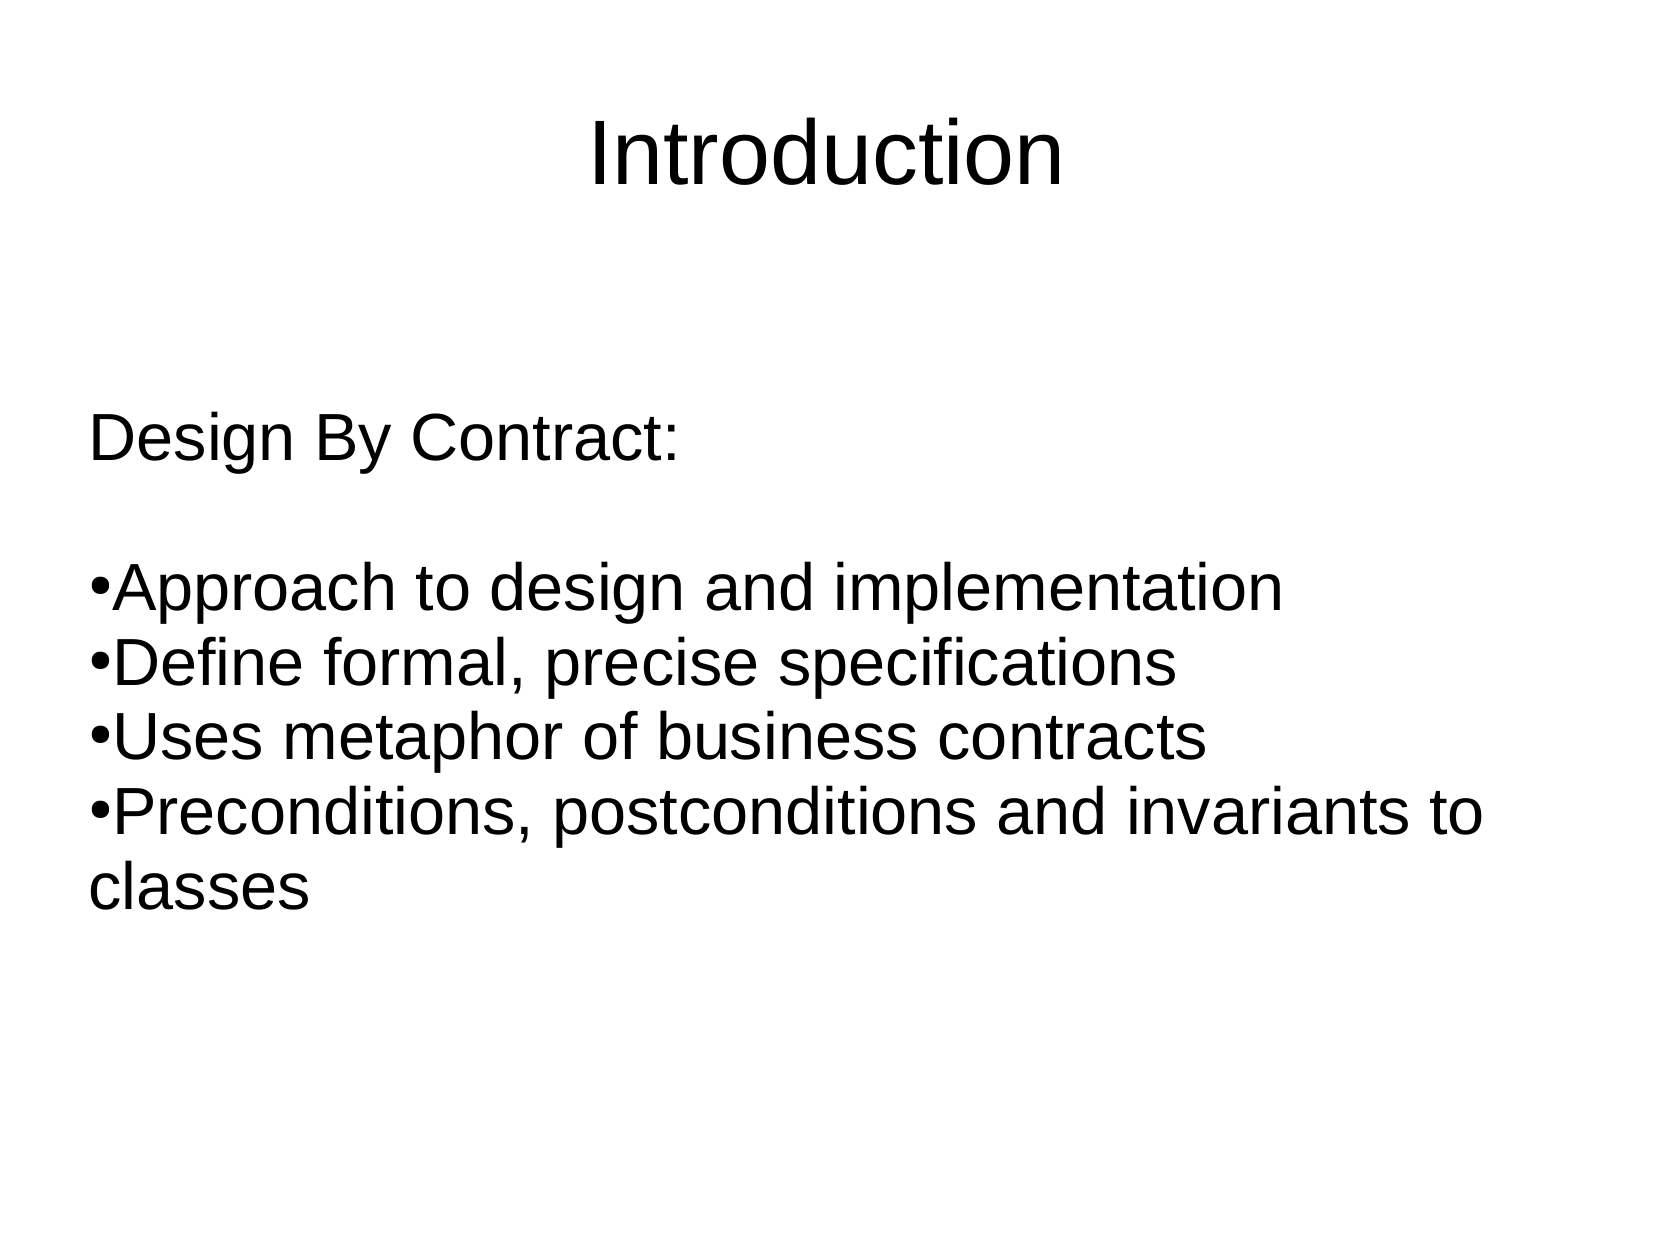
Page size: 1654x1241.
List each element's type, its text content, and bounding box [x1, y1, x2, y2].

subtitle Design By Contract: Approach to design and implementation Define formal, precise specifications Uses metaphor of business contracts Preconditions, postconditions and invariants to classes [88, 297, 1571, 1102]
title Introduction [82, 56, 1571, 250]
